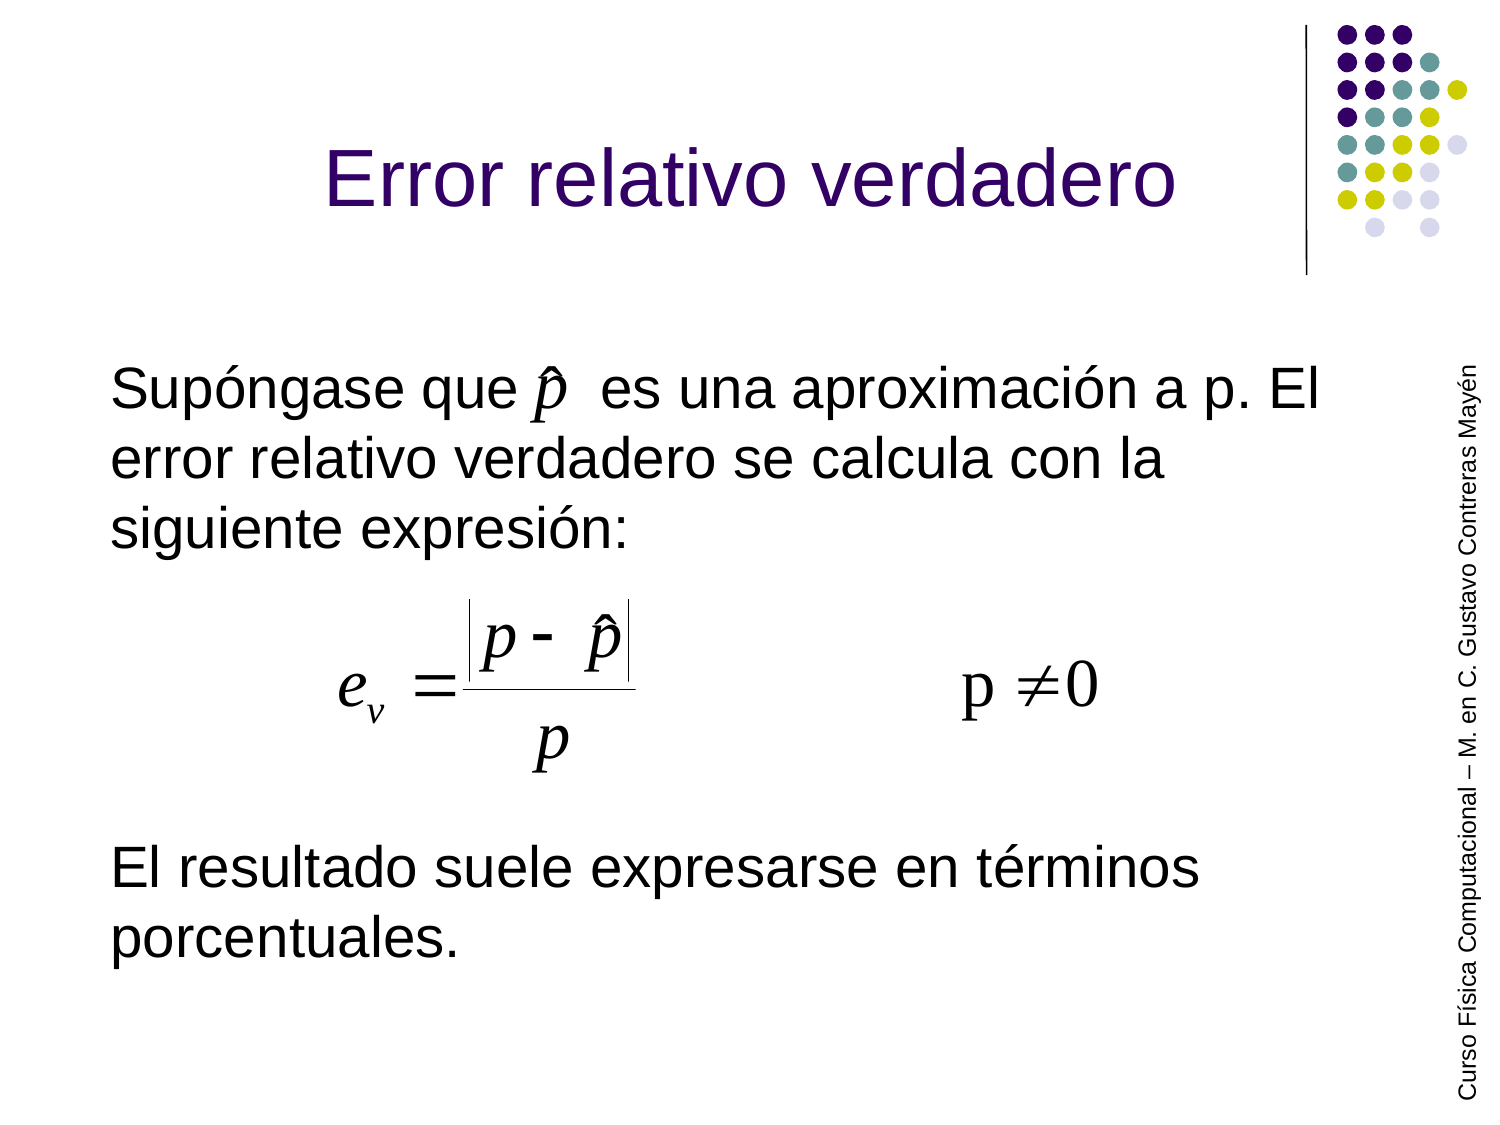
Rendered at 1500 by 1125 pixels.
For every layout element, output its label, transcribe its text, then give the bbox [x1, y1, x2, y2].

text_box Supóngase que es una aproximación a p. El error relativo verdadero se calcula con la siguiente expresión: El resultado suele expresarse en términos porcentuales. [110, 292, 1416, 1028]
chart [515, 351, 585, 438]
chart [328, 585, 1114, 787]
text_box Error relativo verdadero [110, 41, 1392, 231]
